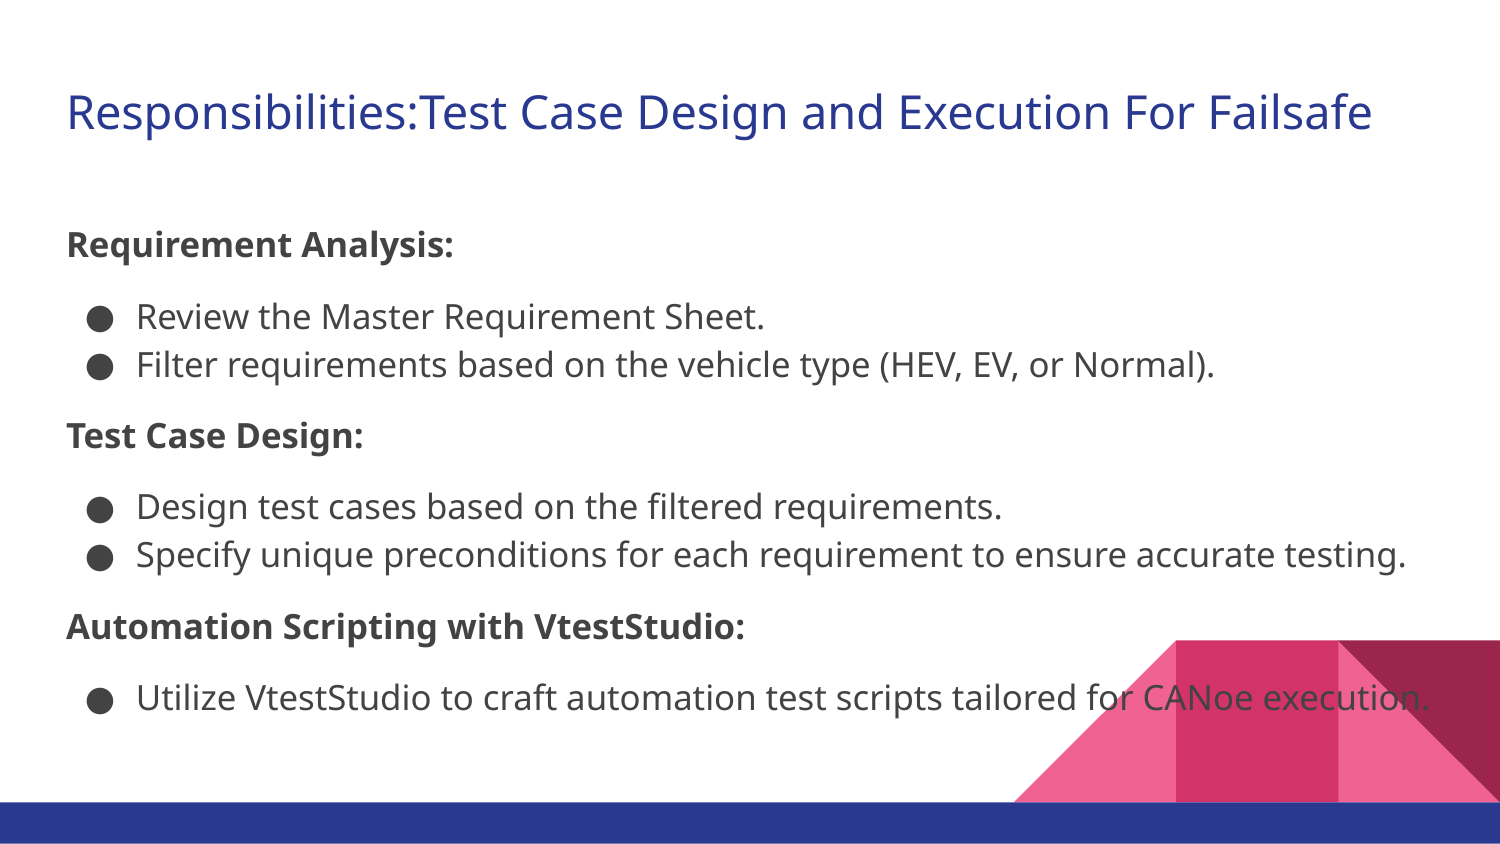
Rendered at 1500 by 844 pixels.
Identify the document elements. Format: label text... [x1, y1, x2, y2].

title Responsibilities:Test Case Design and Execution For Failsafe [51, 67, 1449, 167]
list Requirement Analysis: Review the Master Requirement Sheet. Filter requirements based on the vehicle type (HEV, EV, or Normal). Test Case Design: Design test cases based on the filtered requirements. Specify unique preconditions for each requirement to ensure accurate testing. Automation Scripting with VtestStudio: Utilize VtestStudio to craft automation test scripts tailored for CANoe execution. [51, 201, 1449, 750]
